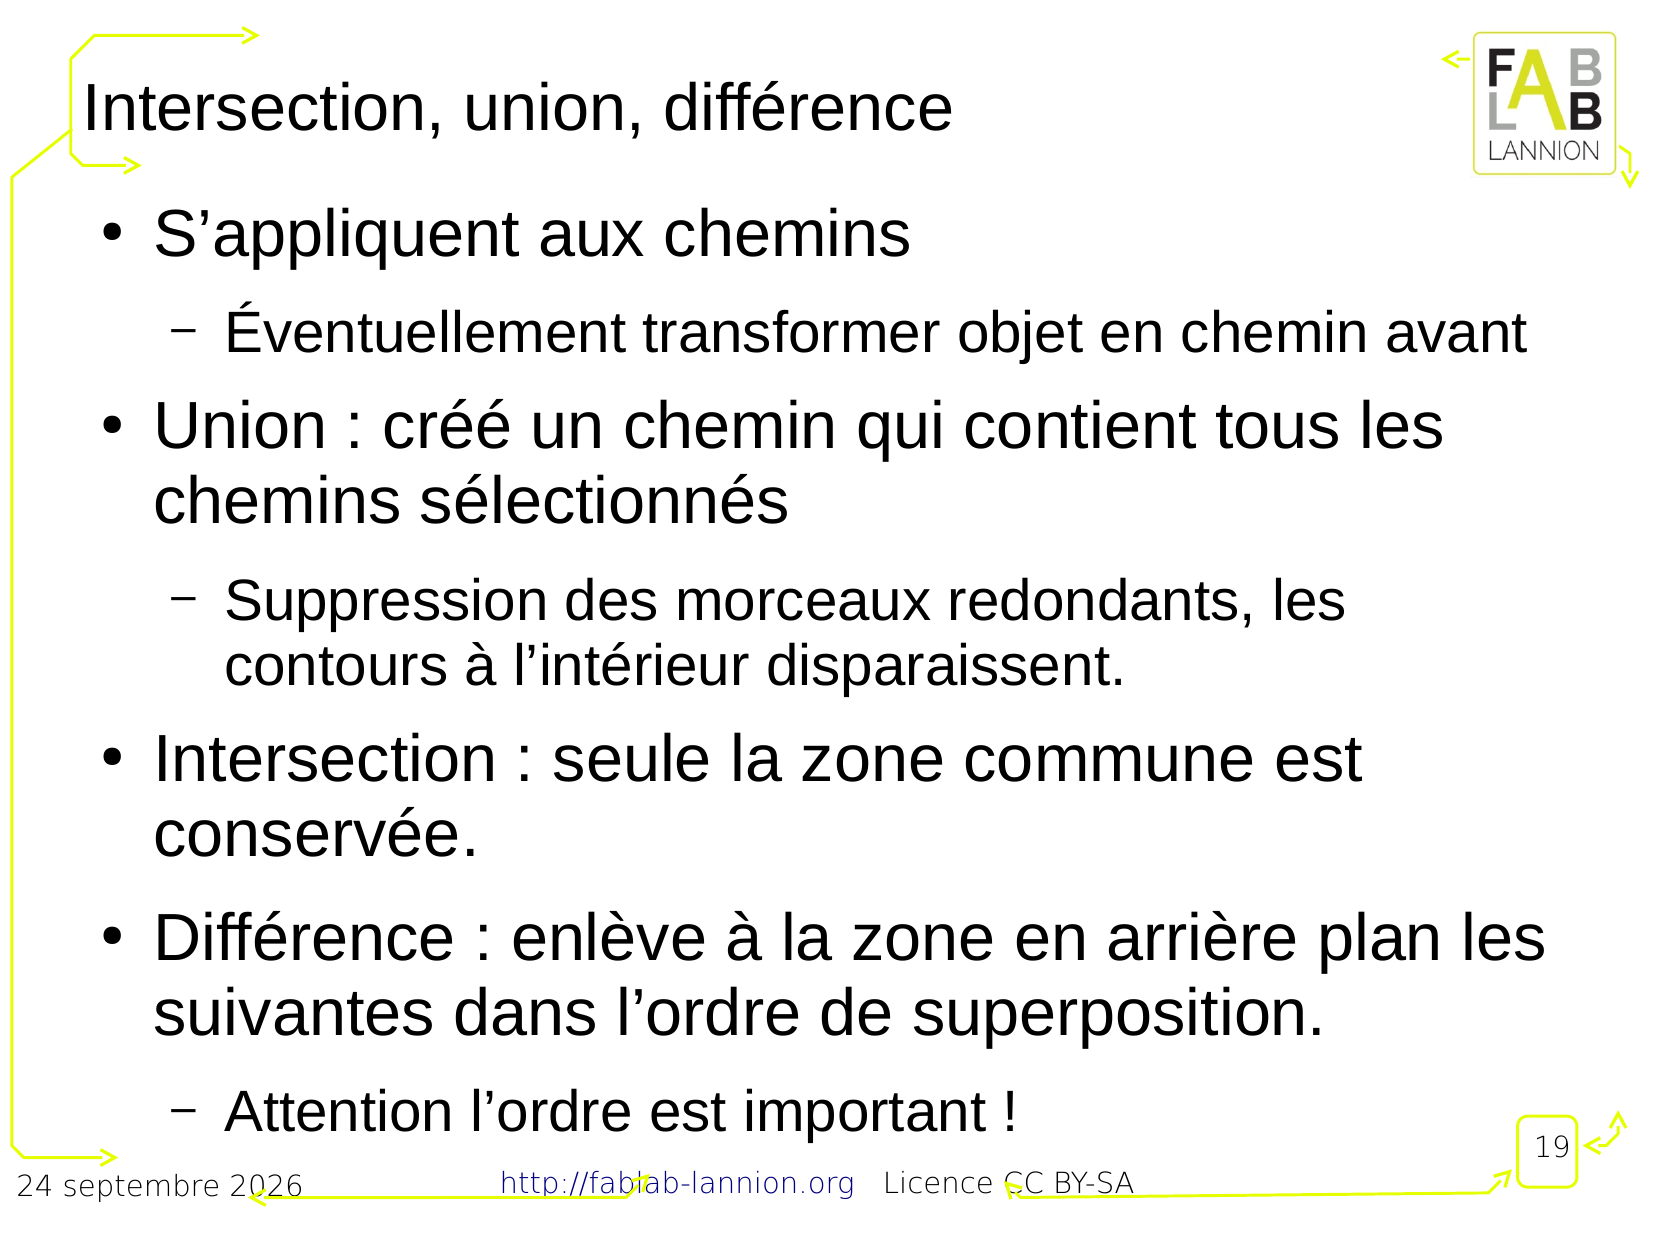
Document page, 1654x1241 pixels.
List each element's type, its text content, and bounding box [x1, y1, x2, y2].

picture [1470, 29, 1619, 178]
title Intersection, union, différence [82, 49, 1441, 166]
list S’appliquent aux chemins Éventuellement transformer objet en chemin avant Union : créé un chemin qui contient tous les chemins sélectionnés Suppression des morceaux redondants, les contours à l’intérieur disparaissent. Intersection : seule la zone commune est conservée. Différence : enlève à la zone en arrière plan les suivantes dans l’ordre de superposition. Attention l’ordre est important ! [82, 195, 1571, 1004]
